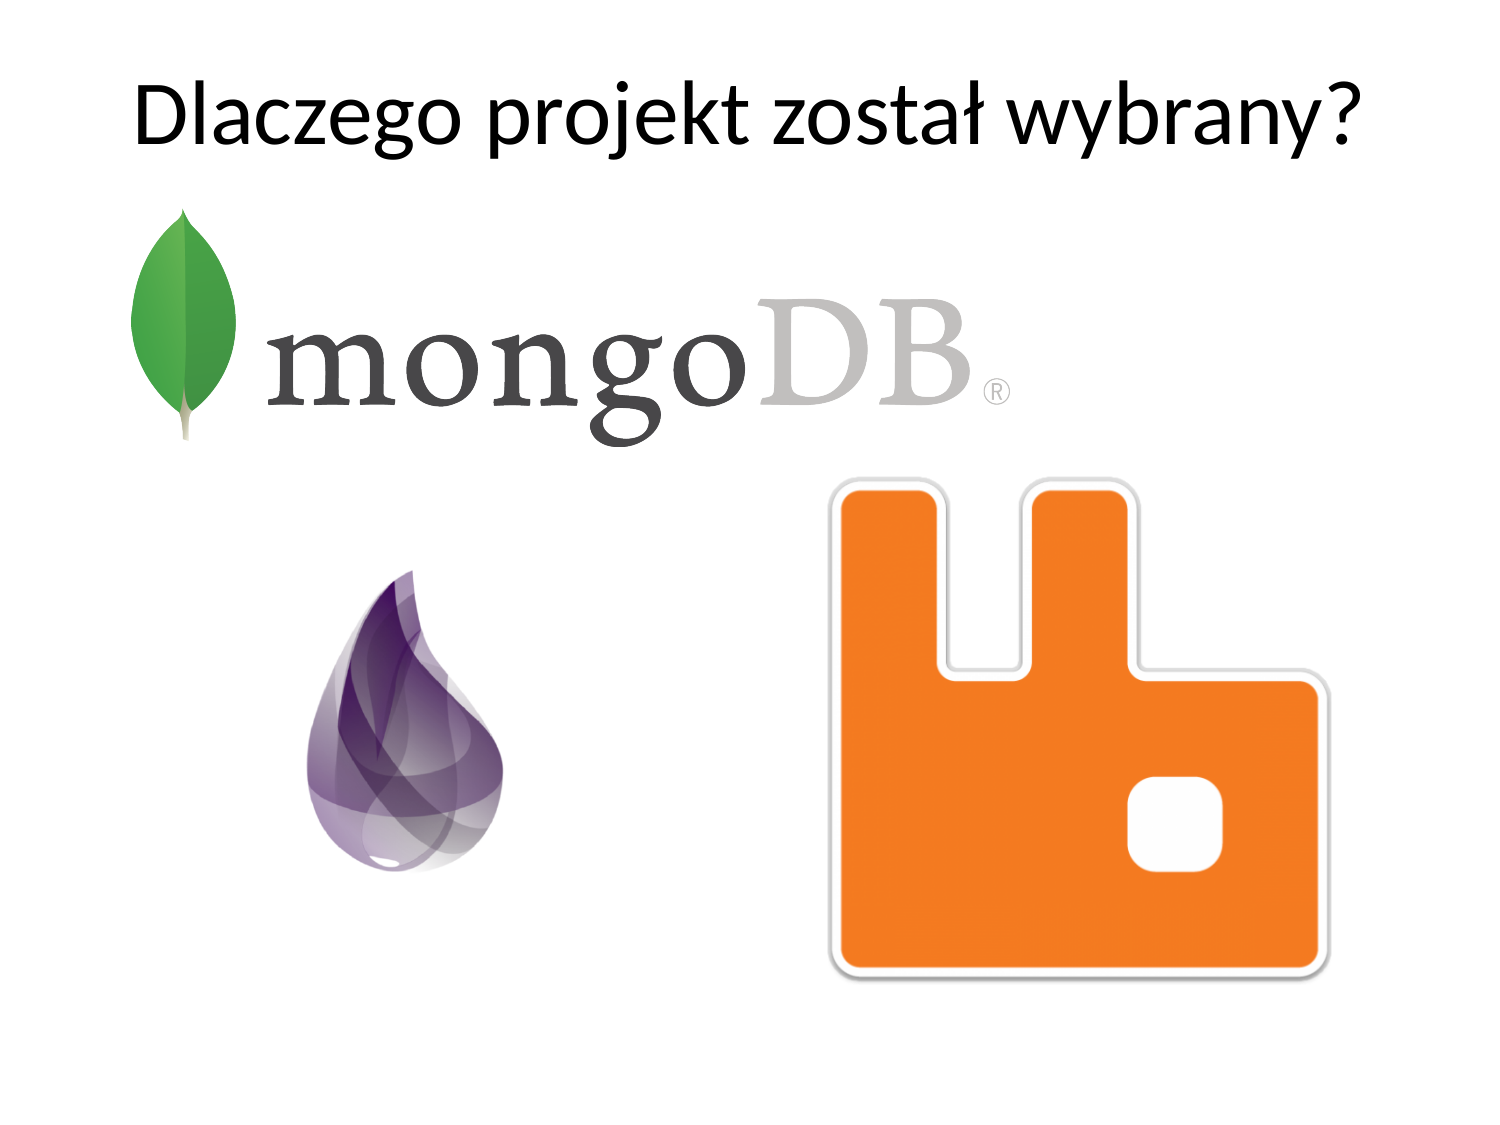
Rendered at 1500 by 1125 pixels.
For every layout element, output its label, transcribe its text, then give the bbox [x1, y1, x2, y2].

title Dlaczego projekt został wybrany? [75, 45, 1425, 233]
picture [131, 208, 1385, 1035]
picture [242, 562, 561, 882]
